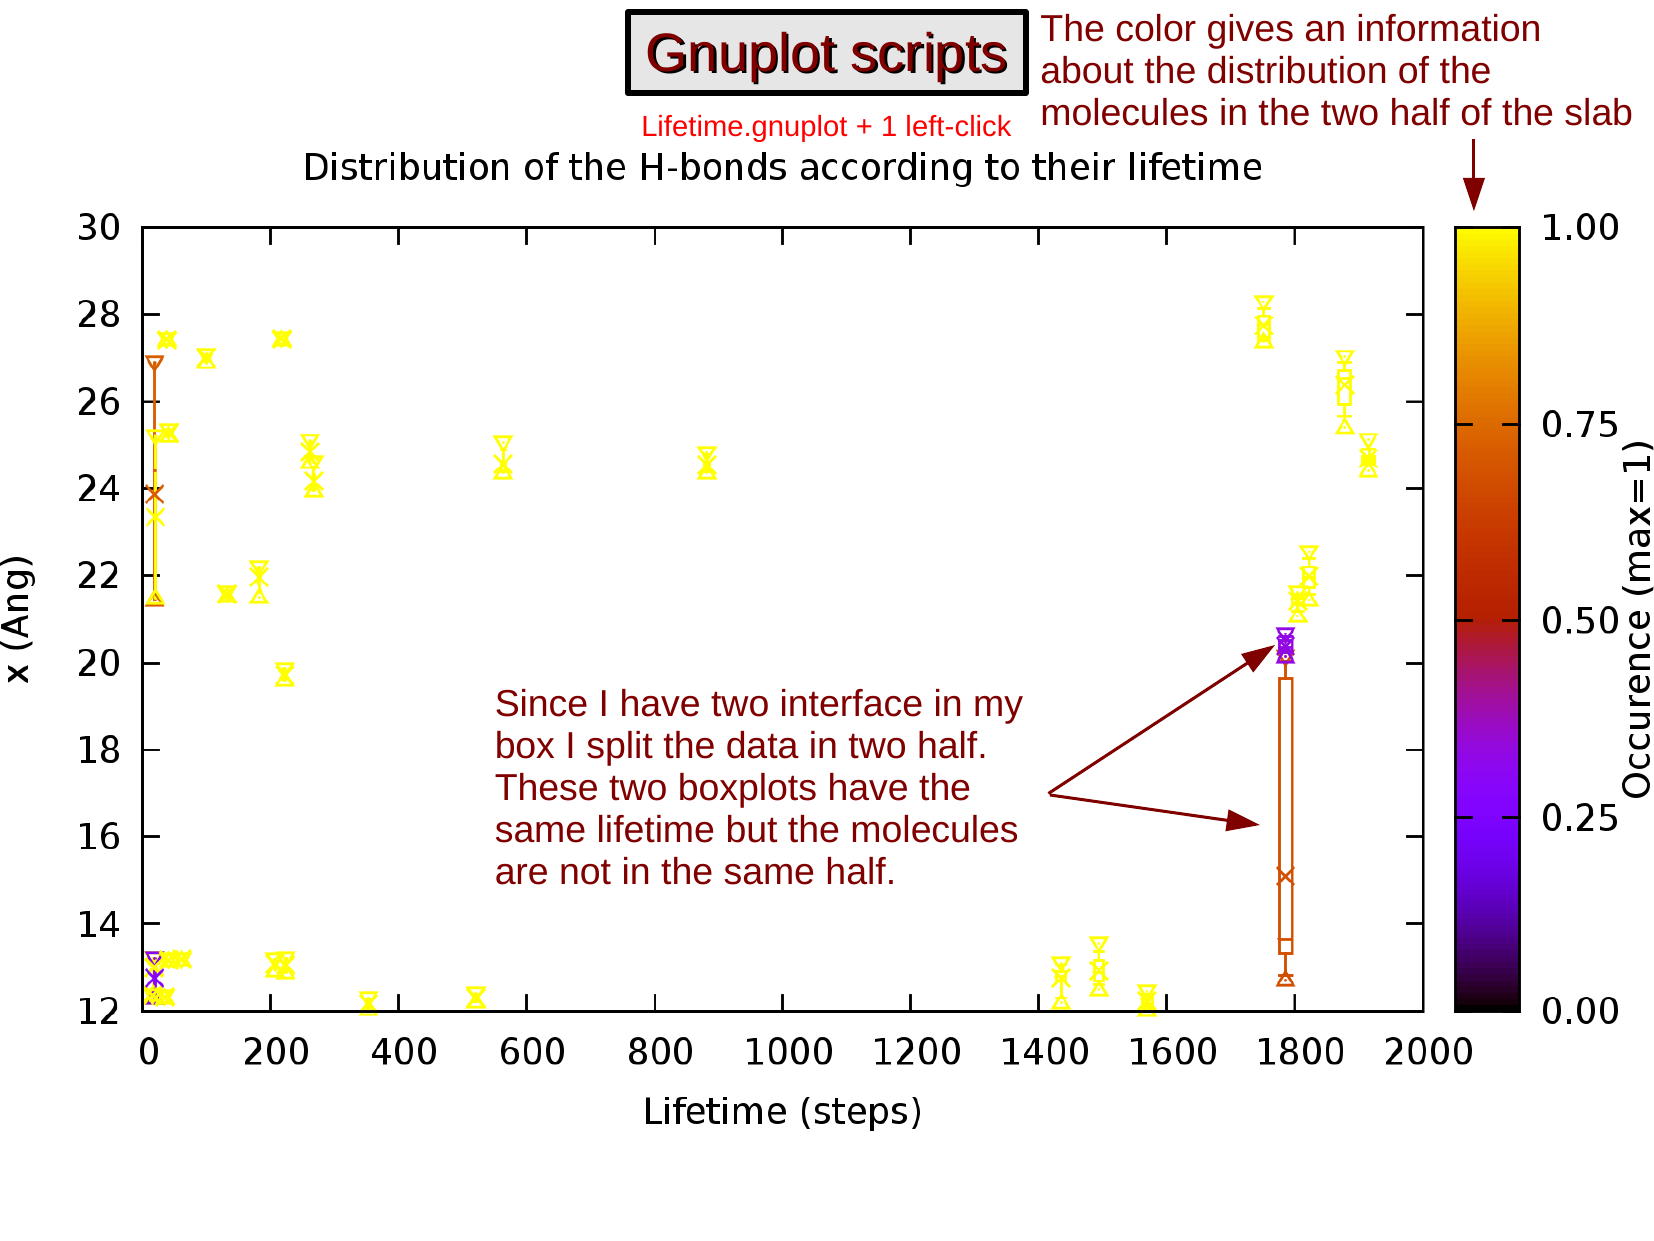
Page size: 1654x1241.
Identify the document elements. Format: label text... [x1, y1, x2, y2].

text_box The color gives an information about the distribution of the molecules in the two half of the slab [1025, 0, 1654, 141]
text_box Gnuplot scripts [627, 11, 1025, 94]
text_box Since I have two interface in my box I split the data in two half. These two boxplots have the same lifetime but the molecules are not in the same half. [480, 675, 1051, 900]
picture [0, 152, 1654, 1131]
text_box Lifetime.gnuplot + 1 left-click [626, 102, 1028, 150]
